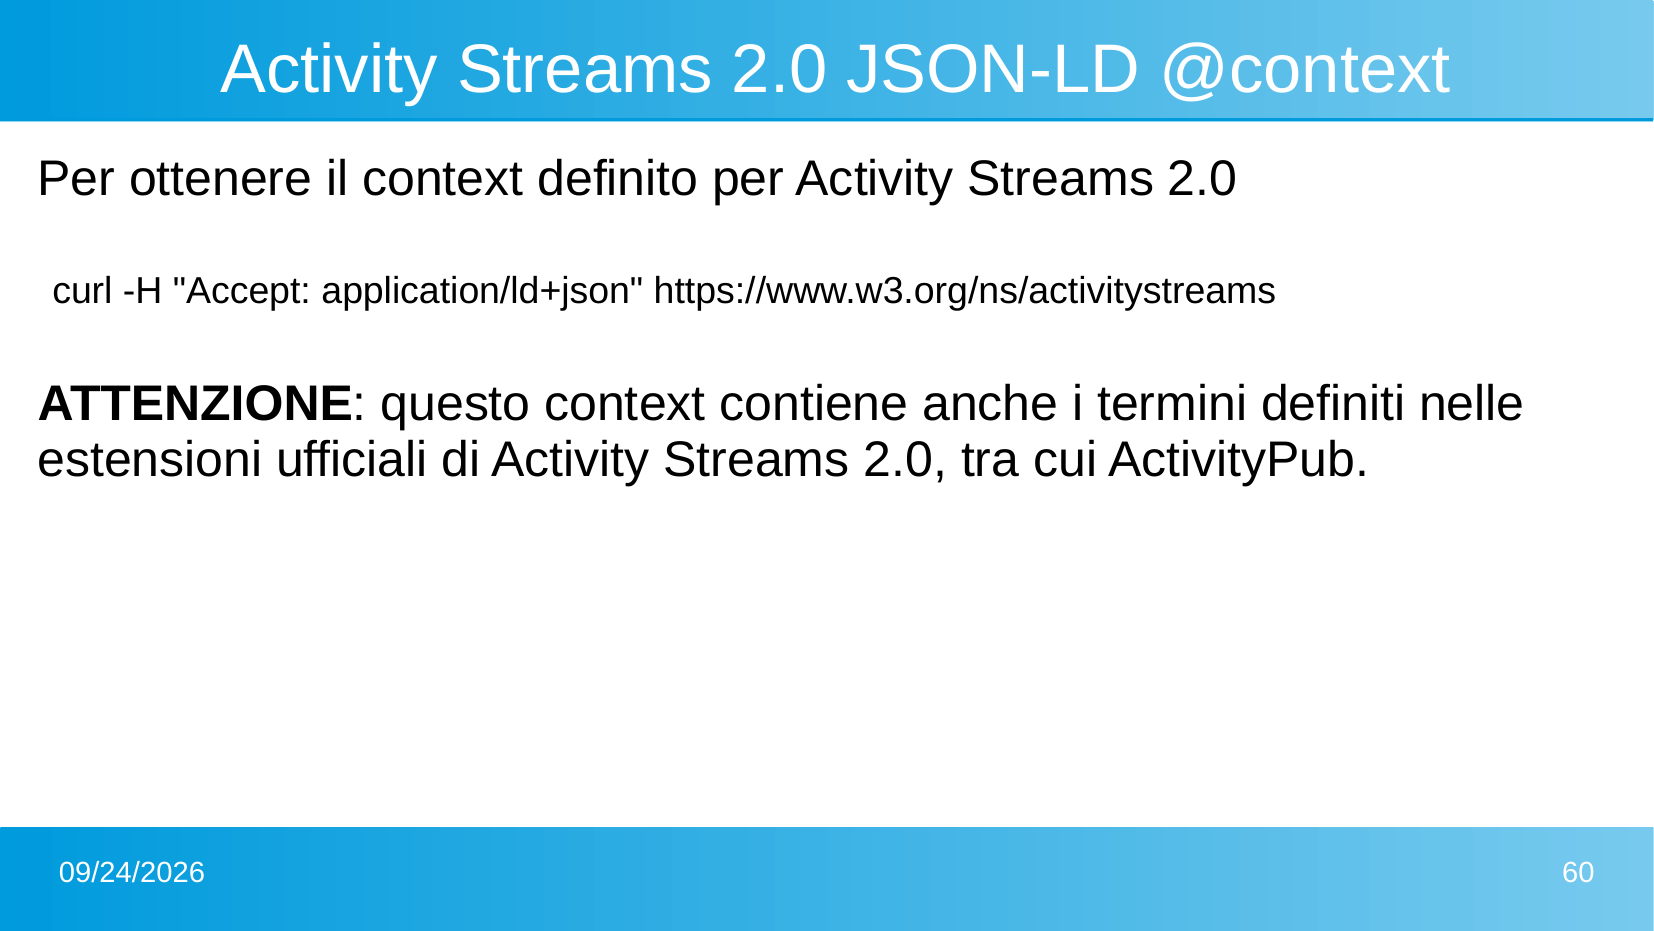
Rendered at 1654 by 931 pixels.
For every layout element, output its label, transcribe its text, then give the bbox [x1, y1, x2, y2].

text_box curl -H "Accept: application/ld+json" https://www.w3.org/ns/activitystreams [37, 262, 1576, 338]
list ATTENZIONE: questo context contiene anche i termini definiti nelle estensioni ufficiali di Activity Streams 2.0, tra cui ActivityPub. [37, 375, 1593, 488]
title Activity Streams 2.0 JSON-LD @context [59, 29, 1595, 108]
list Per ottenere il context definito per Activity Streams 2.0 [37, 150, 1593, 263]
